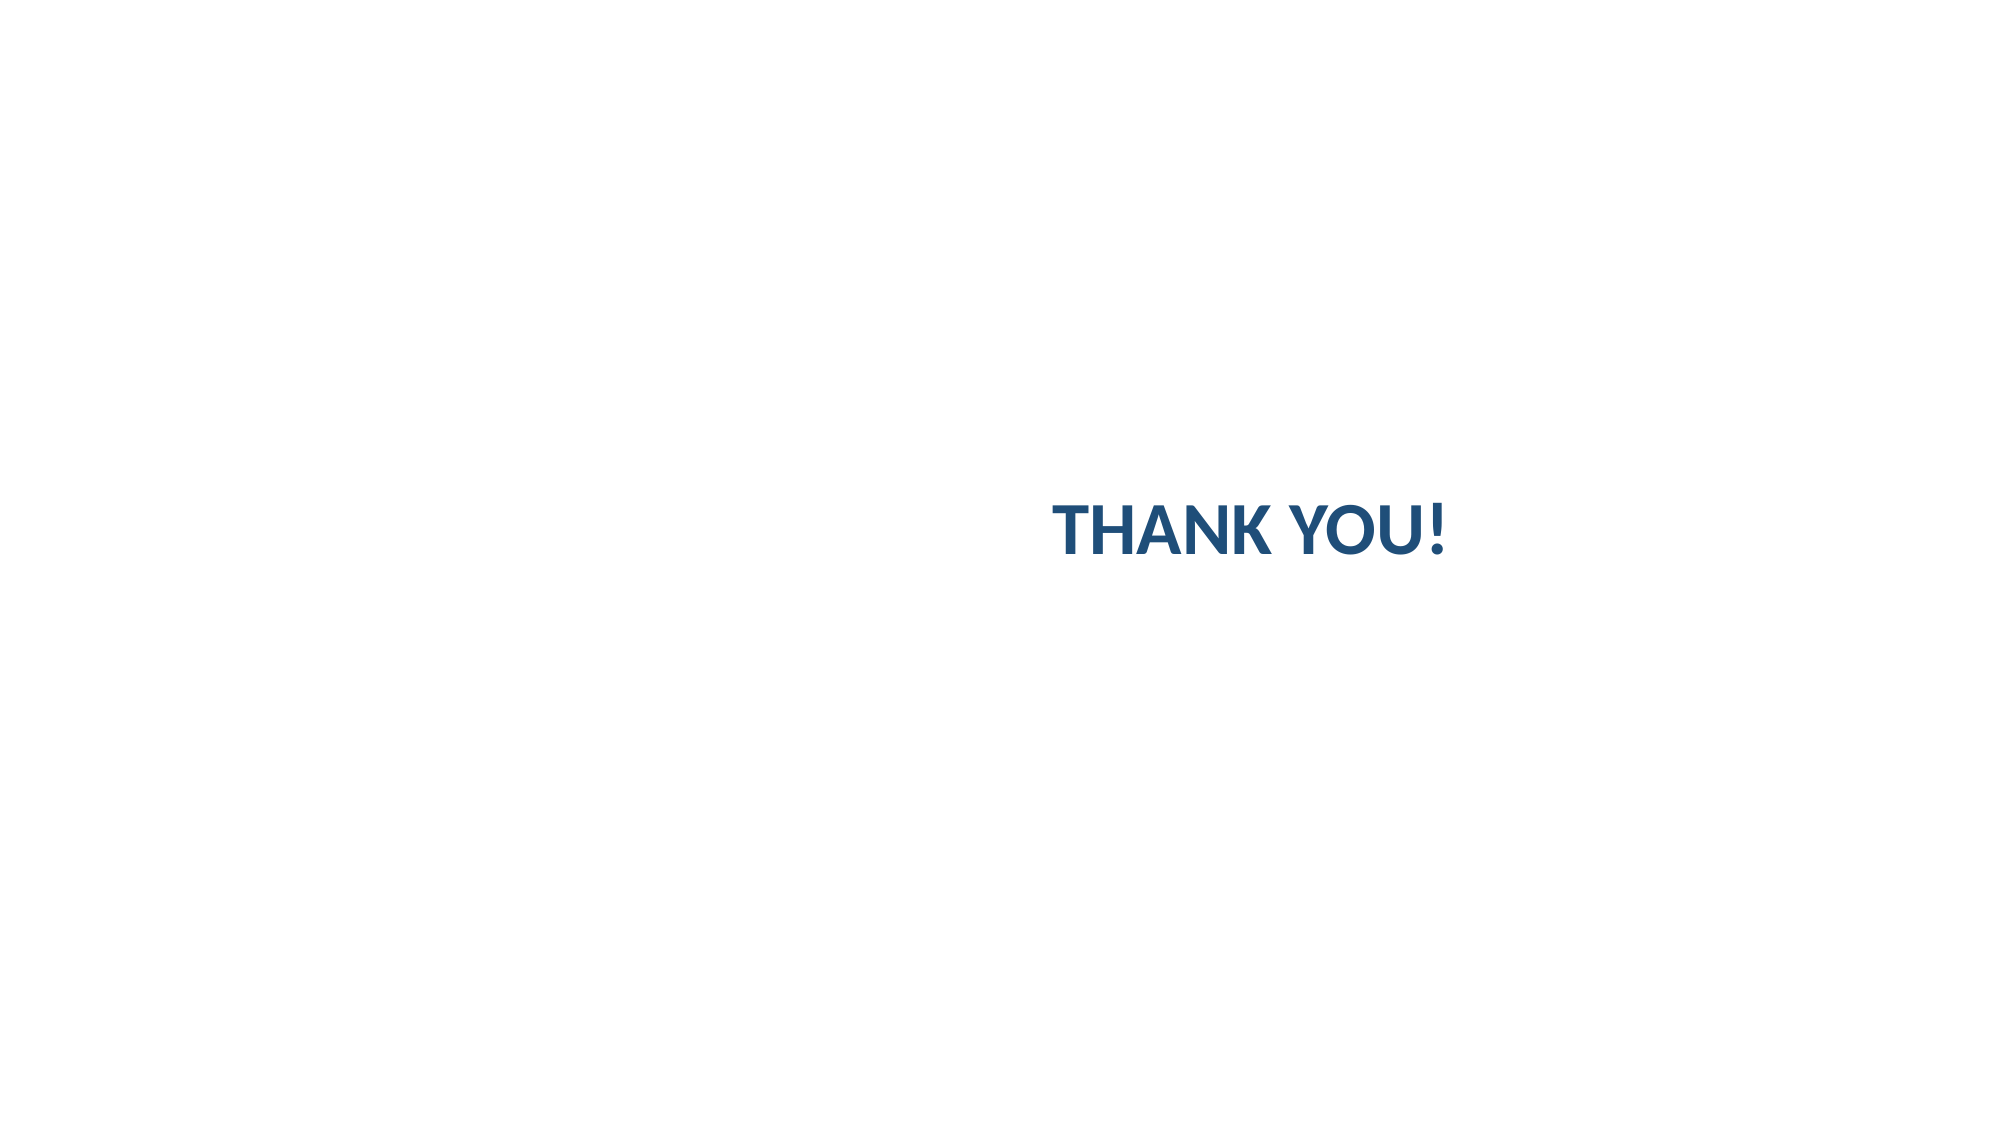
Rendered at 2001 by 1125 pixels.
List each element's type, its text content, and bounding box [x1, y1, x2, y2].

list THANK YOU! [137, 299, 1863, 1014]
